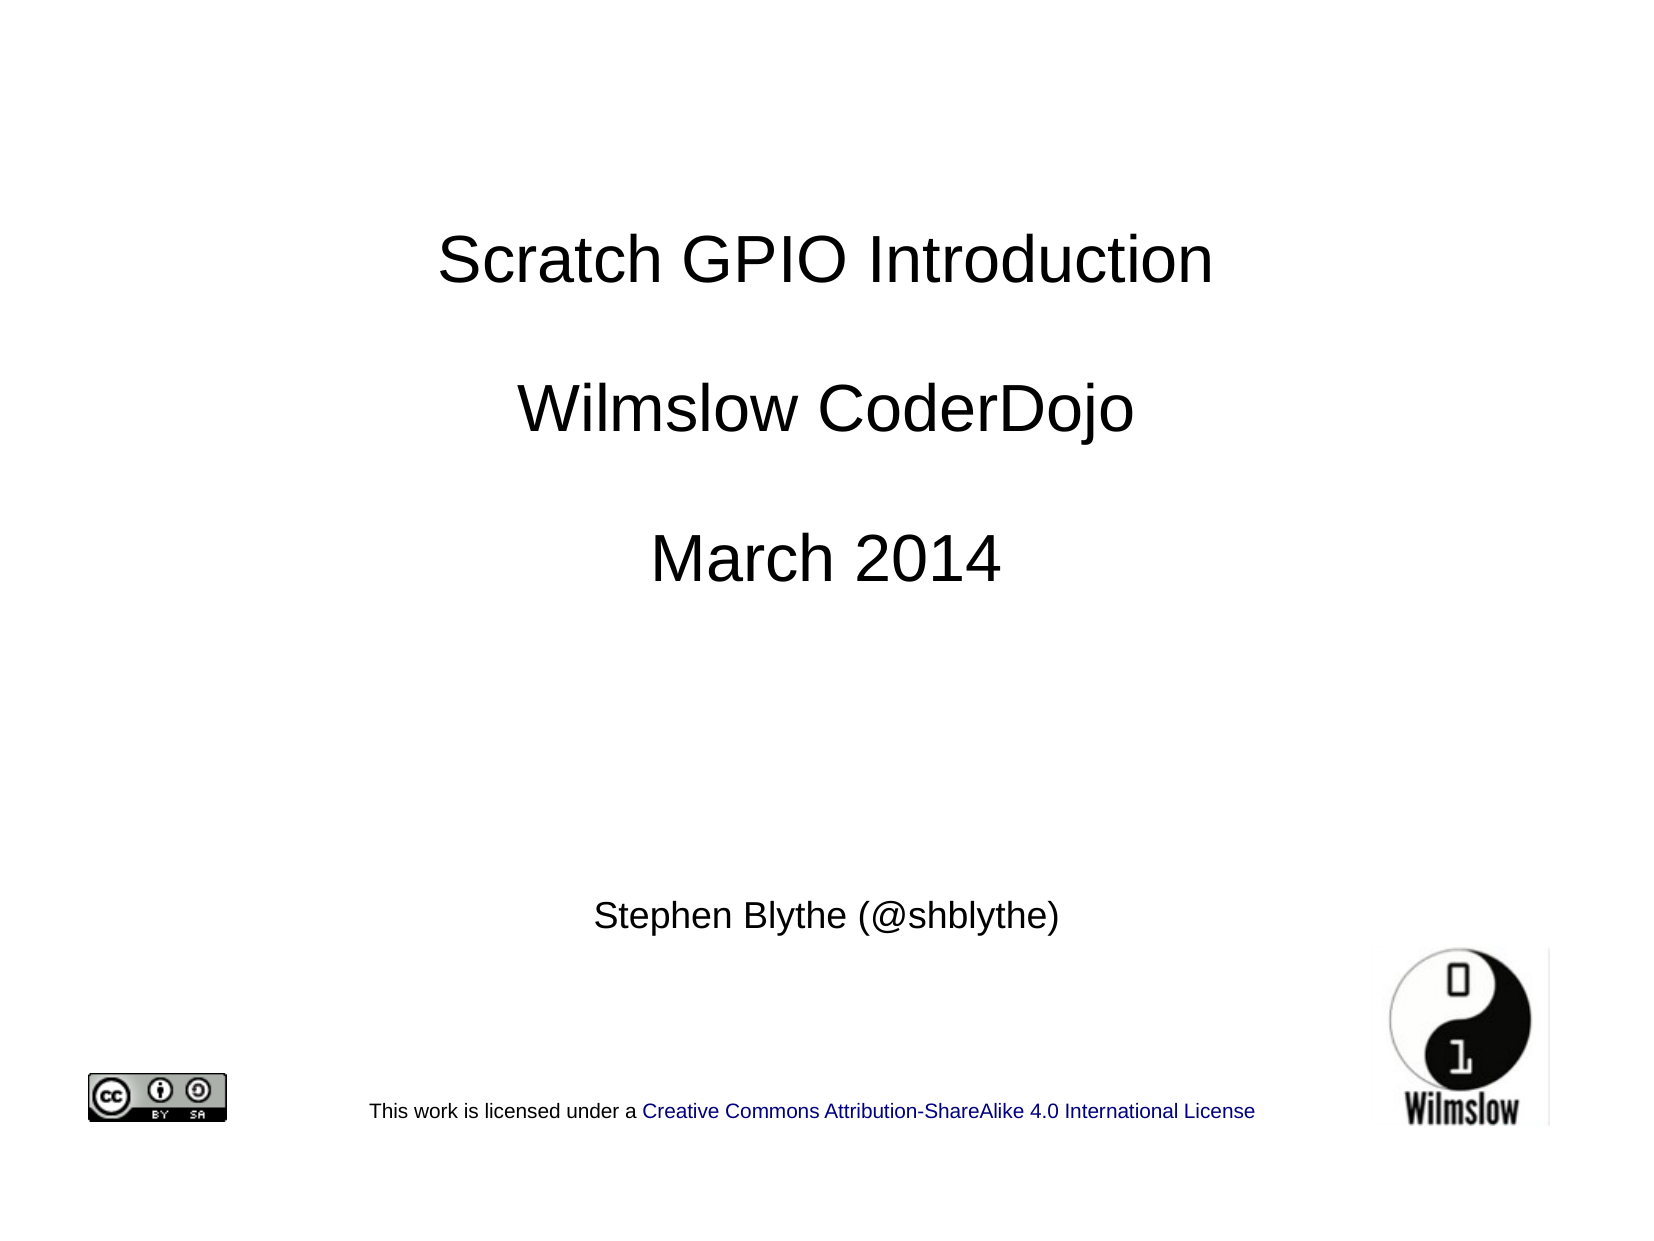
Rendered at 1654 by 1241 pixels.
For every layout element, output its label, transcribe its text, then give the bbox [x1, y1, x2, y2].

text_box This work is licensed under a Creative Commons Attribution-ShareAlike 4.0 International License [354, 1092, 1271, 1131]
subtitle Scratch GPIO Introduction Wilmslow CoderDojo March 2014 Stephen Blythe (@shblythe) [82, 49, 1571, 1109]
picture [88, 1073, 227, 1123]
picture [1371, 946, 1550, 1127]
